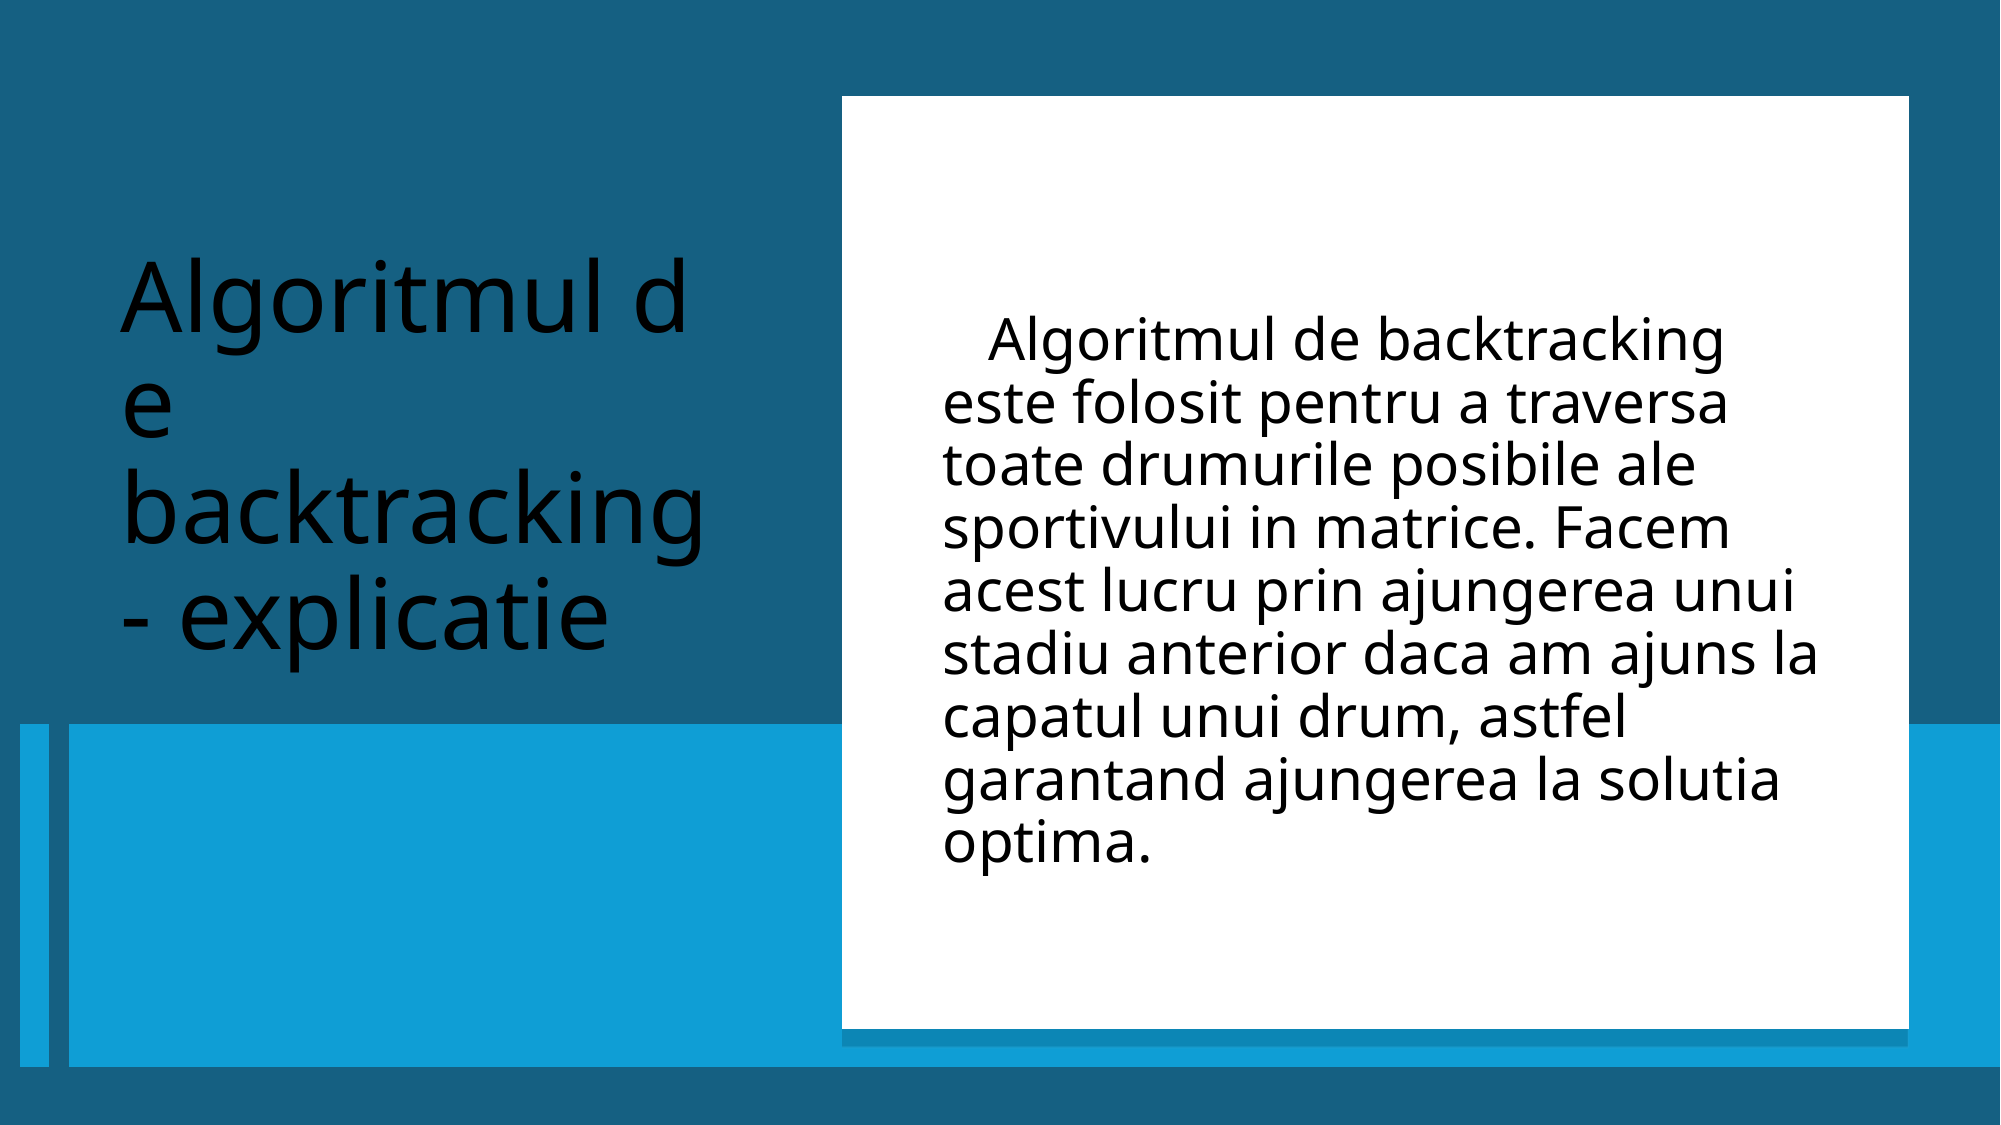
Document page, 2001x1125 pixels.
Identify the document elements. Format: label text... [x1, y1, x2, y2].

list Algoritmul de backtracking este folosit pentru a traversa toate drumurile posibile ale sportivului in matrice. Facem acest lucru prin ajungerea unui stadiu anterior daca am ajuns la capatul unui drum, astfel garantand ajungerea la solutia optima. [927, 239, 1838, 946]
title Algoritmul de backtracking - explicatie [105, 239, 729, 682]
text_box [0, 0, 2000, 1125]
